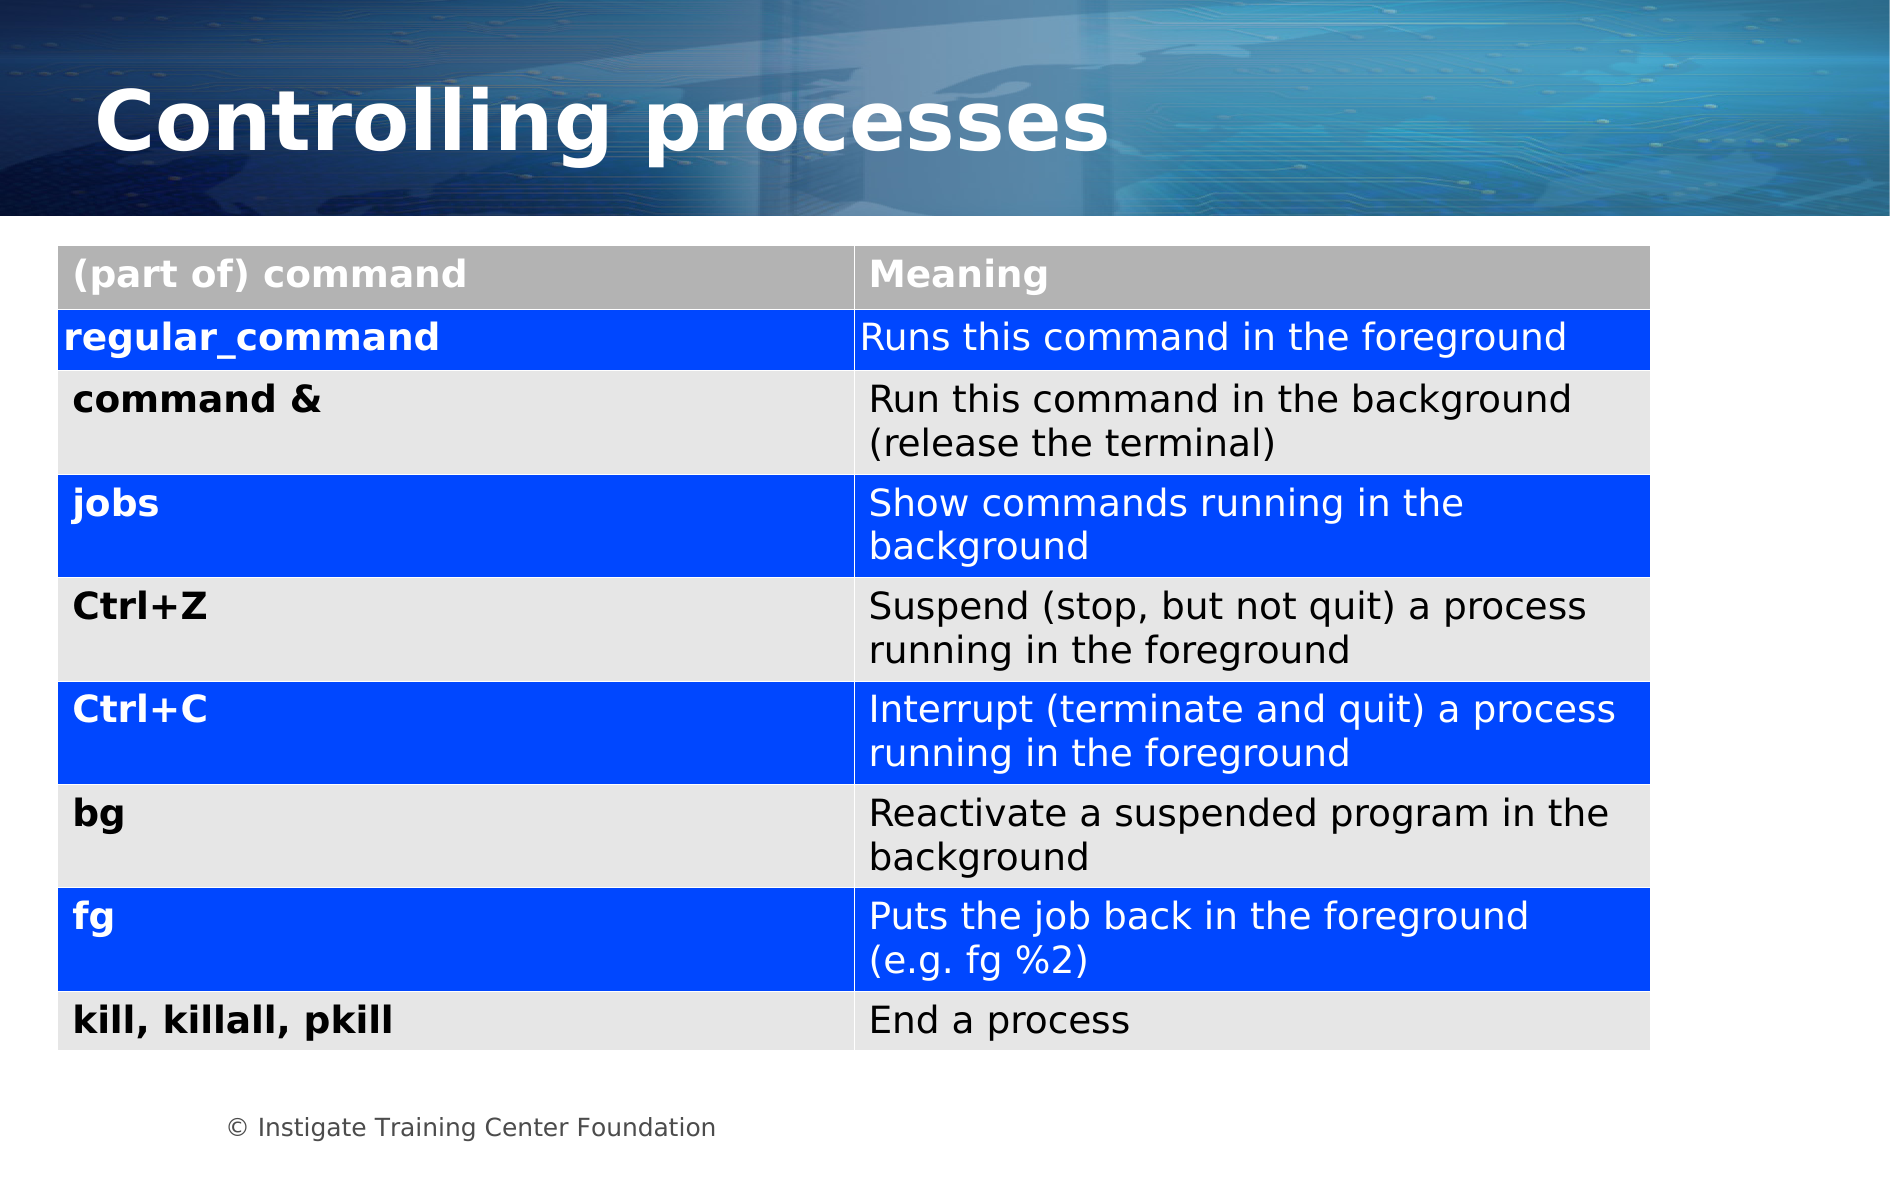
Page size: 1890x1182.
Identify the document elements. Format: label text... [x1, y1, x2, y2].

table_cell Reactivate a suspended program in the background [855, 785, 1650, 887]
table_cell Interrupt (terminate and quit) a process running in the foreground [855, 682, 1650, 784]
table_cell End a process [855, 992, 1650, 1050]
table_cell jobs [58, 475, 854, 577]
table_cell Ctrl+Z [58, 578, 854, 681]
table_cell Puts the job back in the foreground (e.g. fg %2) [855, 888, 1650, 991]
table_header Meaning [855, 246, 1650, 309]
table_cell fg [58, 888, 854, 991]
title Controlling processes [94, 47, 1793, 217]
table_cell command & [58, 371, 854, 474]
table_cell Runs this command in the foreground [855, 310, 1650, 370]
table_cell Show commands running in the background [855, 475, 1650, 577]
table_cell Ctrl+C [58, 682, 854, 784]
table_cell Run this command in the background (release the terminal) [855, 371, 1650, 474]
picture [0, 0, 1890, 216]
table_cell kill, killall, pkill [58, 992, 854, 1050]
table_cell regular_command [58, 310, 854, 370]
table_cell bg [58, 785, 854, 887]
table_header (part of) command [58, 246, 854, 309]
table_cell Suspend (stop, but not quit) a process running in the foreground [855, 578, 1650, 681]
